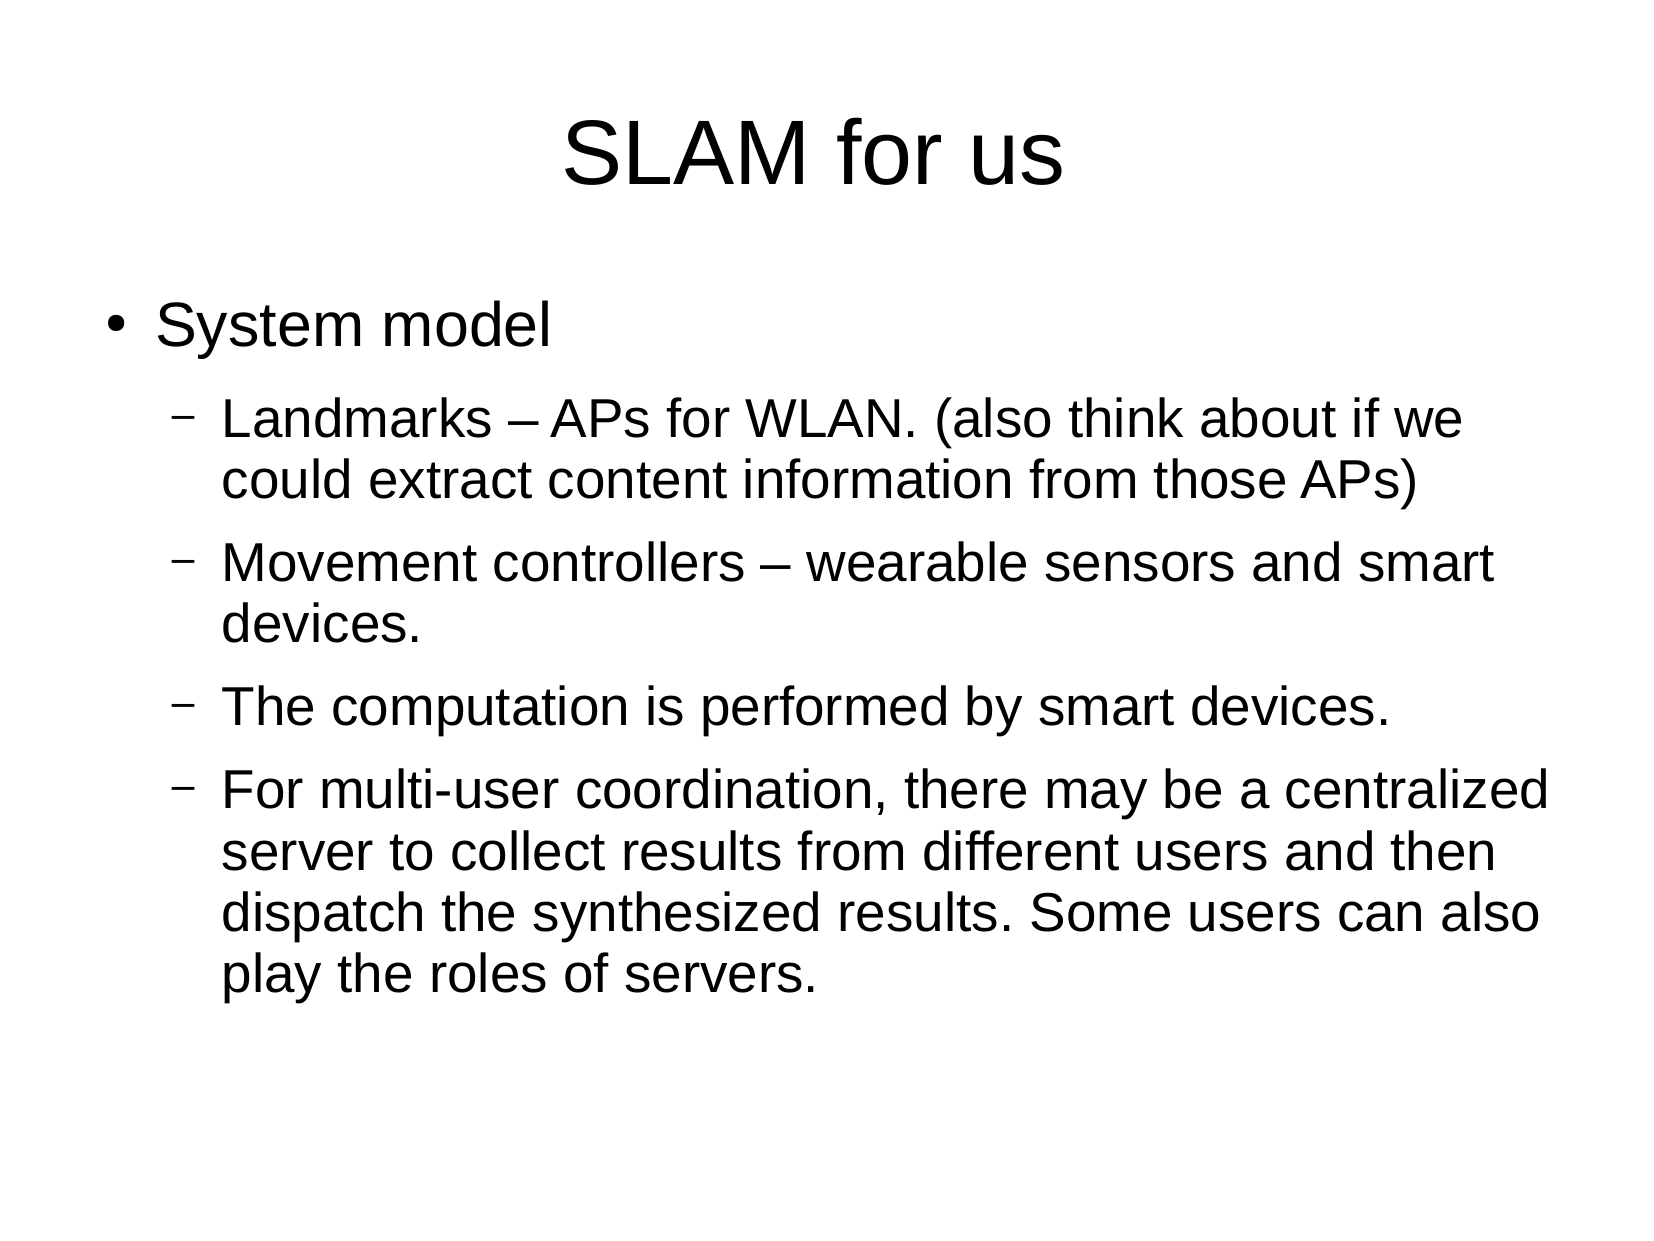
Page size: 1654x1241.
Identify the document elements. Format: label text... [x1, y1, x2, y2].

title SLAM for us [82, 49, 1571, 257]
list System model Landmarks – APs for WLAN. (also think about if we could extract content information from those APs) Movement controllers – wearable sensors and smart devices. The computation is performed by smart devices. For multi-user coordination, there may be a centralized server to collect results from different users and then dispatch the synthesized results. Some users can also play the roles of servers. [88, 290, 1577, 1010]
